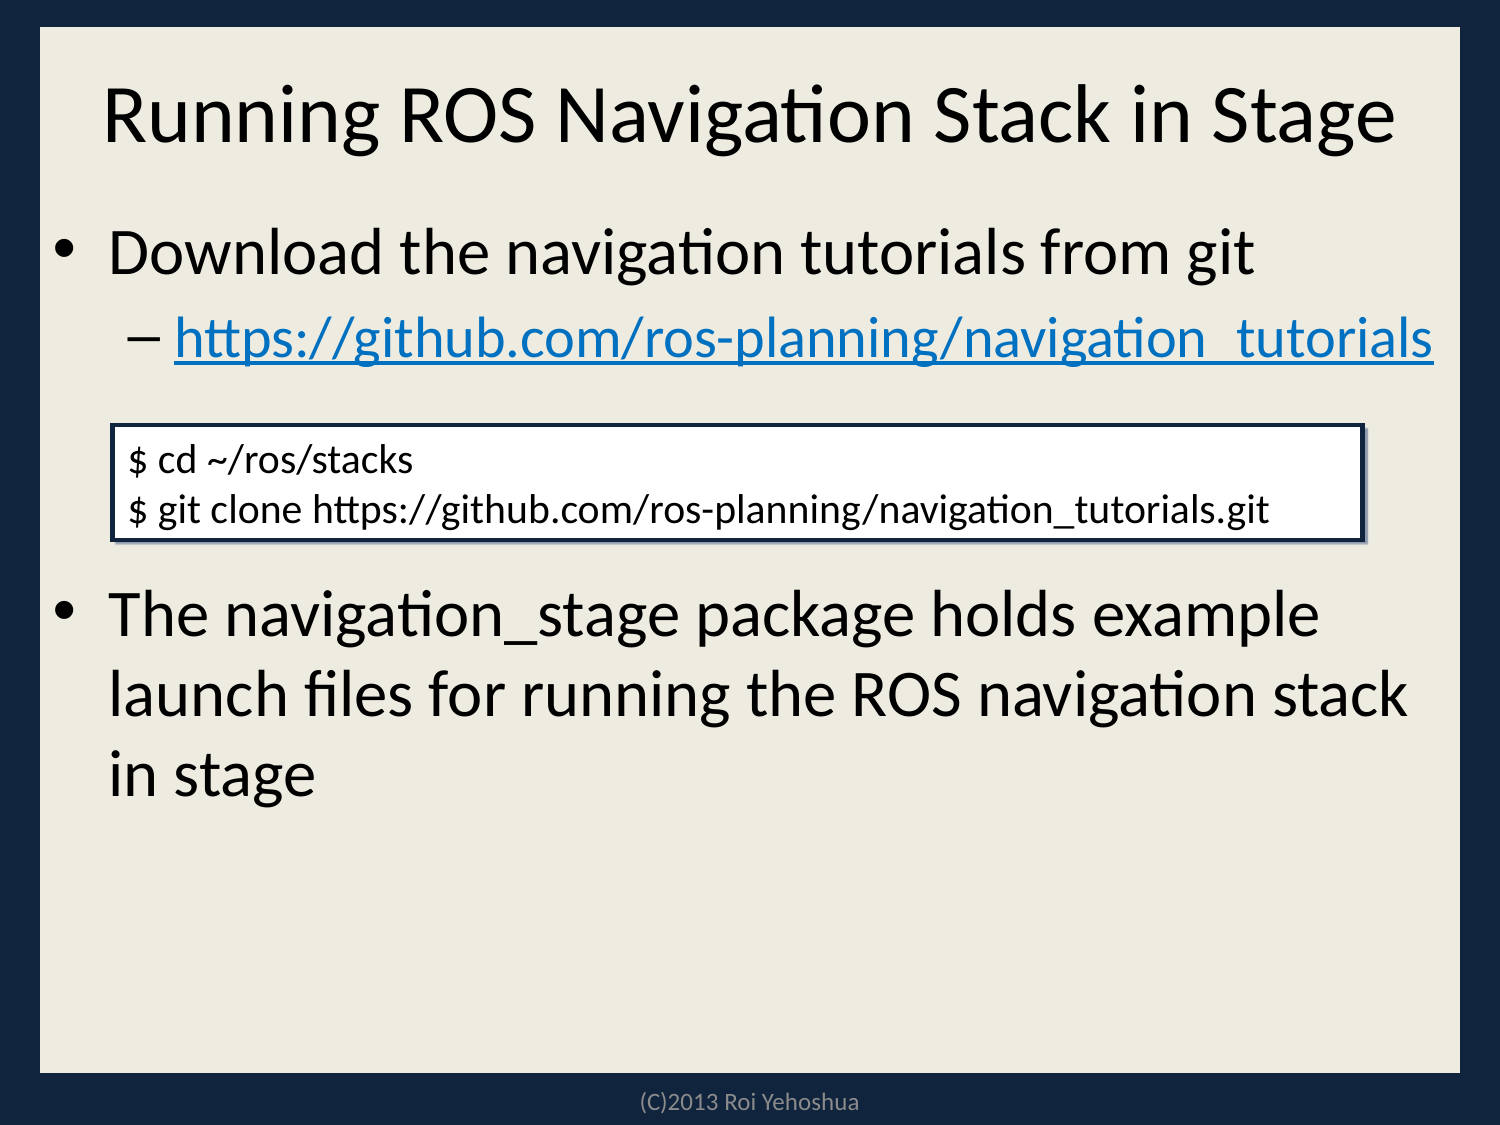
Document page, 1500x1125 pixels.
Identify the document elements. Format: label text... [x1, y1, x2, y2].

list Download the navigation tutorials from git https://github.com/ros-planning/navigation_tutorials The navigation_stage package holds example launch files for running the ROS navigation stack in stage [37, 200, 1463, 1080]
title Running ROS Navigation Stack in Stage [37, 31, 1463, 188]
footer (C)2013 Roi Yehoshua [512, 1074, 988, 1125]
text_box $ cd ~/ros/stacks $ git clone https://github.com/ros-planning/navigation_tutorials.git [112, 424, 1363, 540]
